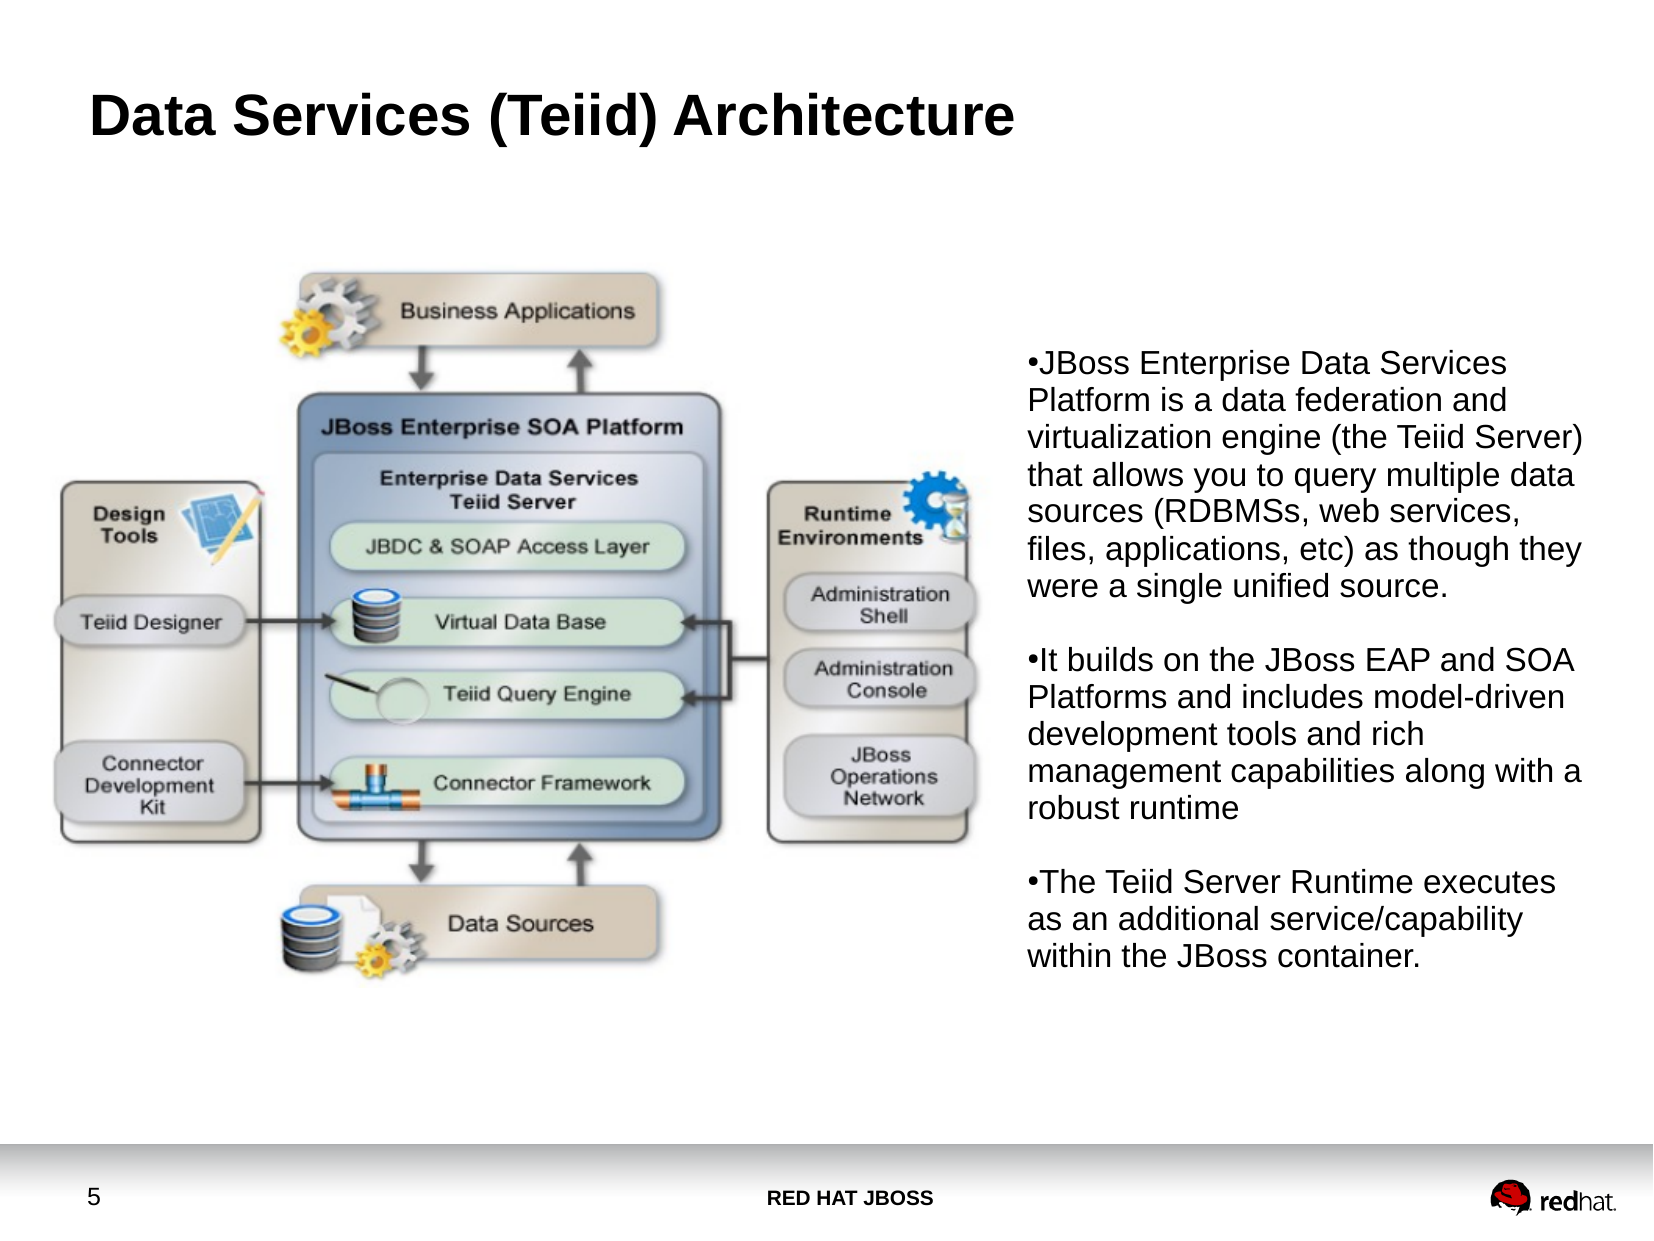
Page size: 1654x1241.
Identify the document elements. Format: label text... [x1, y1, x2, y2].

picture [37, 262, 1011, 988]
text_box Data Services (Teiid) Architecture [75, 75, 1538, 155]
text_box JBoss Enterprise Data Services Platform is a data federation and virtualization engine (the Teiid Server) that allows you to query multiple data sources (RDBMSs, web services, files, applications, etc) as though they were a single unified source. It builds on the JBoss EAP and SOA Platforms and includes model-driven development tools and rich management capabilities along with a robust runtime The Teiid Server Runtime executes as an additional service/capability within the JBoss container. [1012, 337, 1613, 1056]
picture [0, 1144, 1653, 1241]
